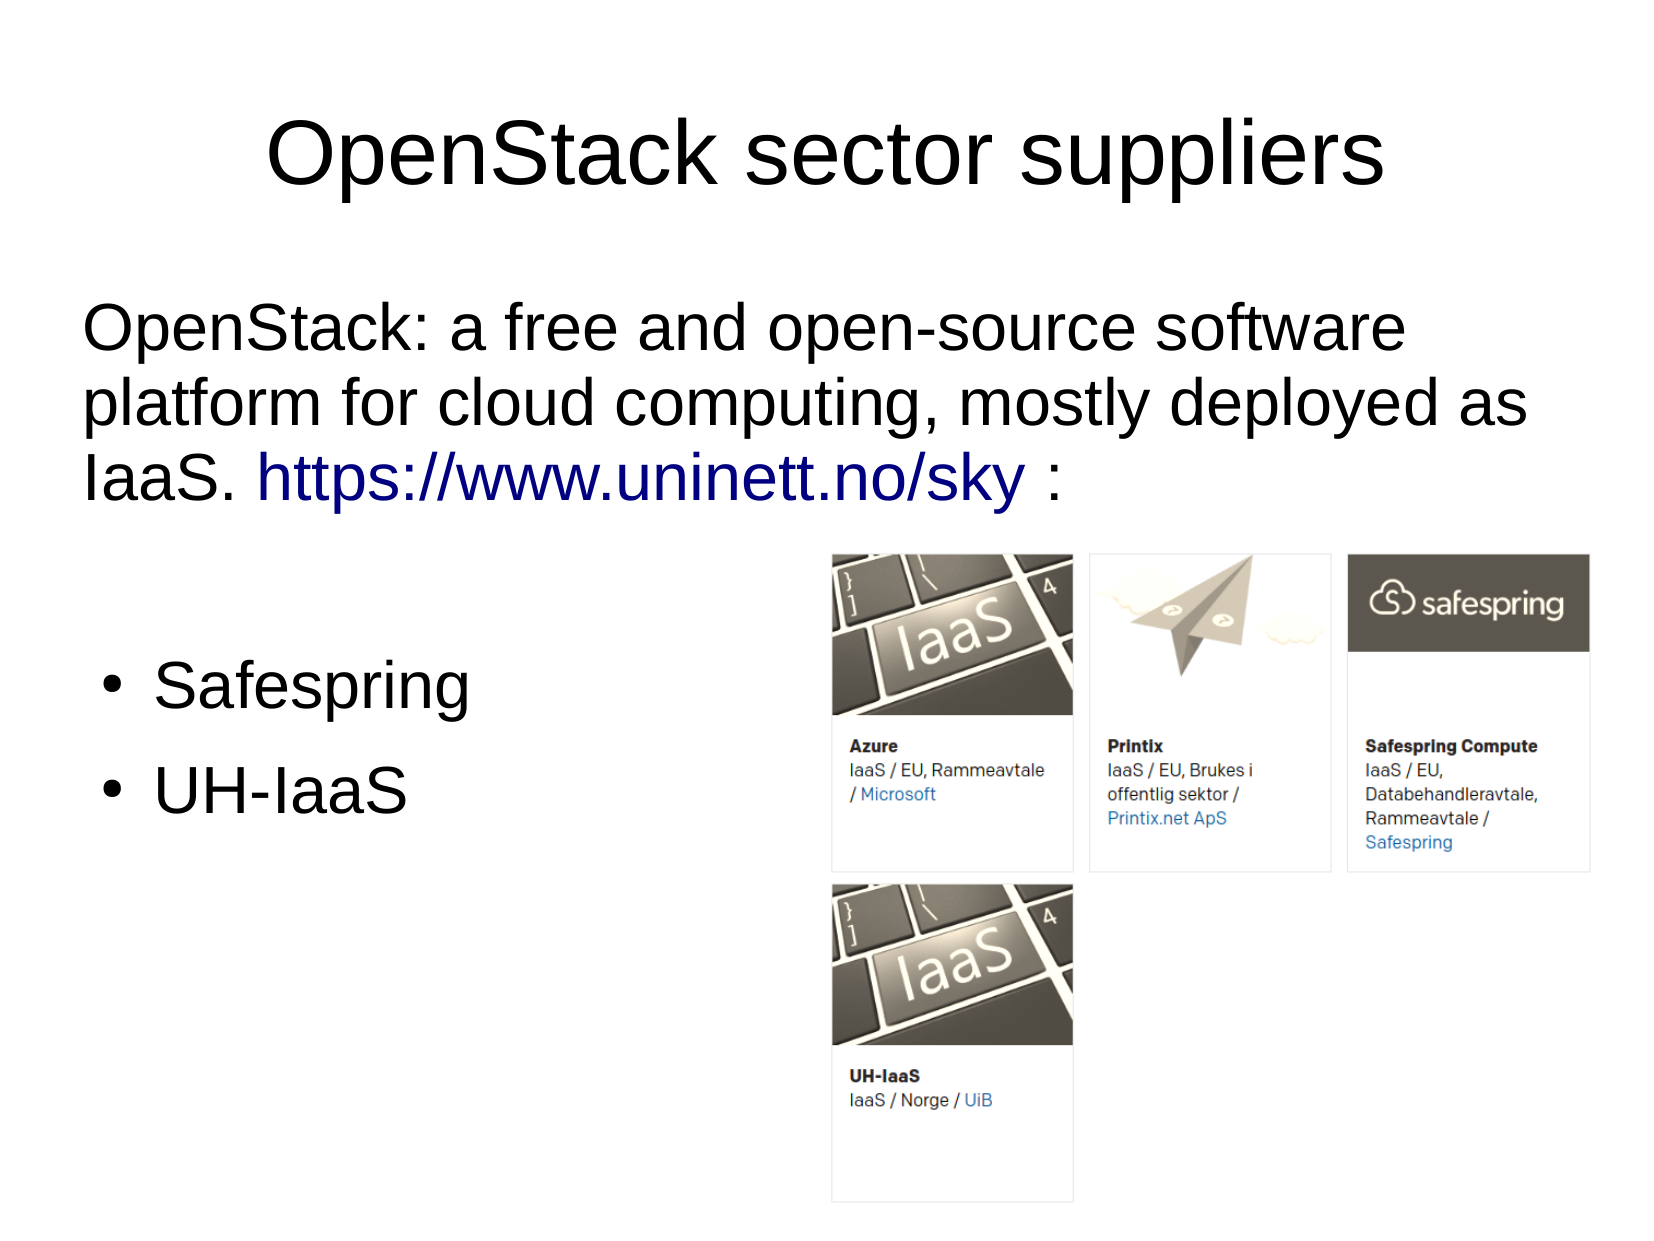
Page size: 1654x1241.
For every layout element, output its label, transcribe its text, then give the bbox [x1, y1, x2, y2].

title OpenStack sector suppliers [82, 49, 1571, 257]
list OpenStack: a free and open-source software platform for cloud computing, mostly deployed as IaaS. https://www.uninett.no/sky : Safespring UH-IaaS [82, 290, 1571, 1010]
picture [827, 548, 1596, 1208]
